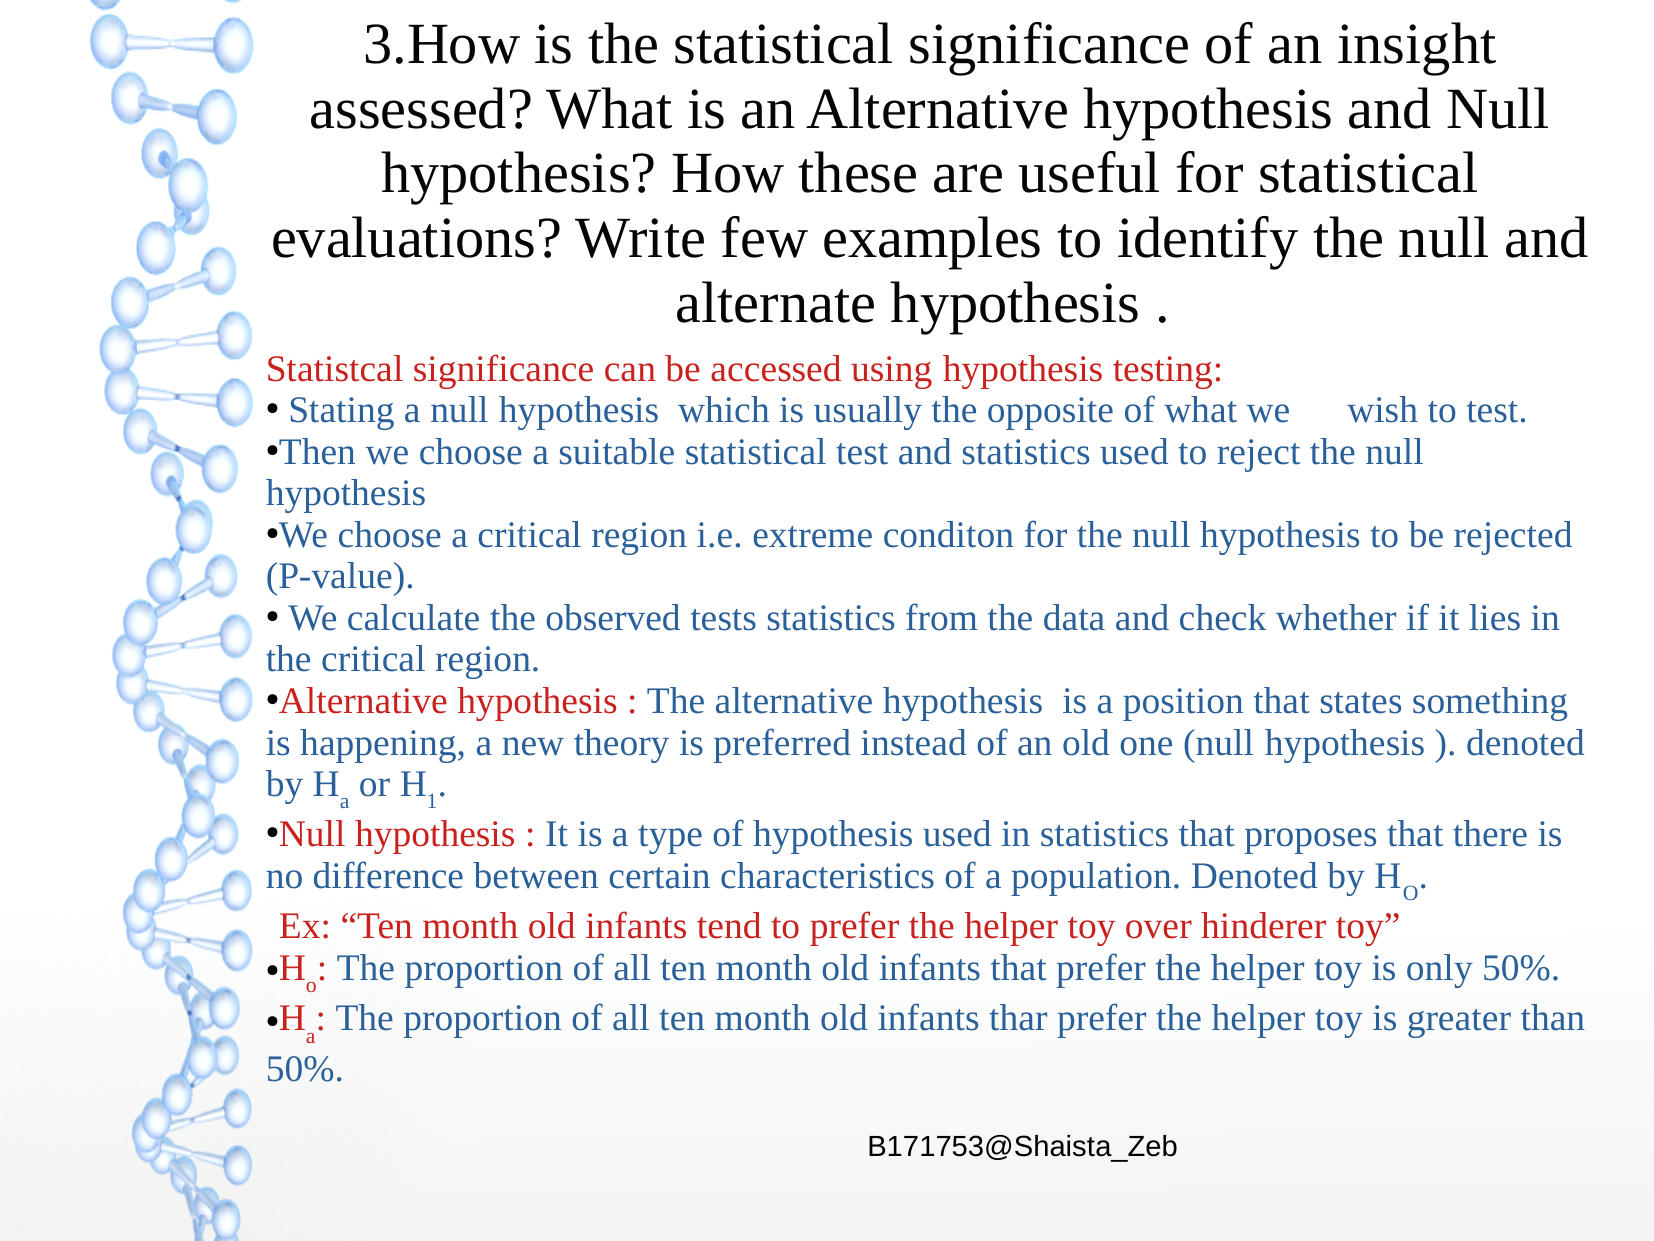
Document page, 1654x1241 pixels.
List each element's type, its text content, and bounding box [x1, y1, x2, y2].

subtitle Statistcal significance can be accessed using hypothesis testing: Stating a null hypothesis which is usually the opposite of what we wish to test. Then we choose a suitable statistical test and statistics used to reject the null hypothesis We choose a critical region i.e. extreme conditon for the null hypothesis to be rejected (P-value). We calculate the observed tests statistics from the data and check whether if it lies in the critical region. Alternative hypothesis : The alternative hypothesis is a position that states something is happening, a new theory is preferred instead of an old one (null hypothesis ). denoted by Ha or H1. Null hypothesis : It is a type of hypothesis used in statistics that proposes that there is no difference between certain characteristics of a population. Denoted by HO. Ex: “Ten month old infants tend to prefer the helper toy over hinderer toy” Ho: The proportion of all ten month old infants that prefer the helper toy is only 50%. Ha: The proportion of all ten month old infants thar prefer the helper toy is greater than 50%. [265, 347, 1595, 1182]
title 3.How is the statistical significance of an insight assessed? What is an Alternative hypothesis and Null hypothesis? How these are useful for statistical evaluations? Write few examples to identify the null and alternate hypothesis . [265, 11, 1595, 335]
picture [0, 0, 1654, 1241]
